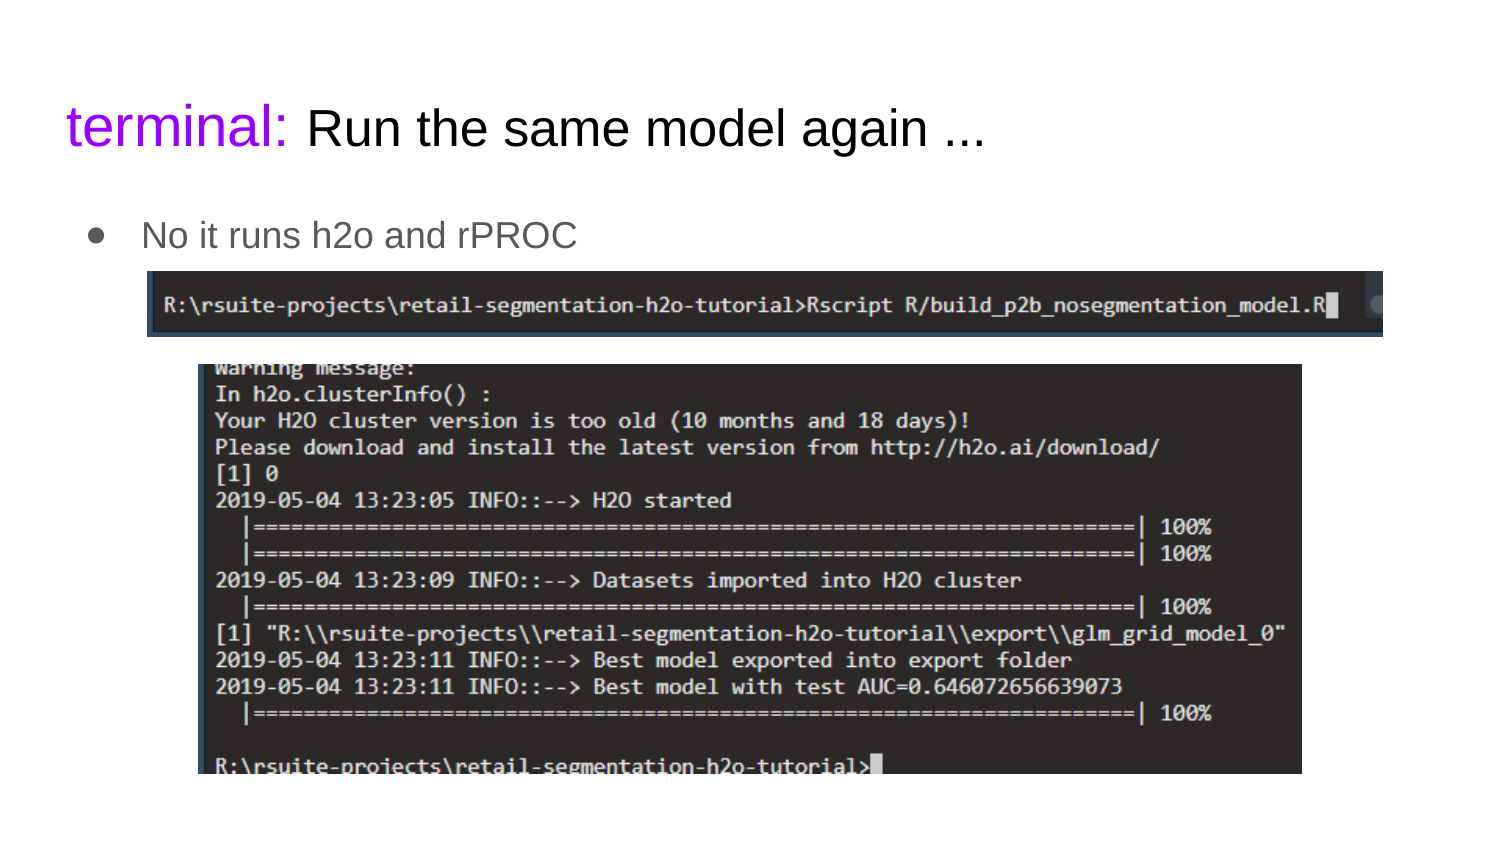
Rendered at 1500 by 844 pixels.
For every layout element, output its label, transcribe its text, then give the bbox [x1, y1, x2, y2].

list No it runs h2o and rPROC [51, 189, 1449, 750]
picture [198, 364, 1302, 774]
title terminal: Run the same model again ... [51, 72, 1449, 167]
picture [147, 271, 1383, 337]
